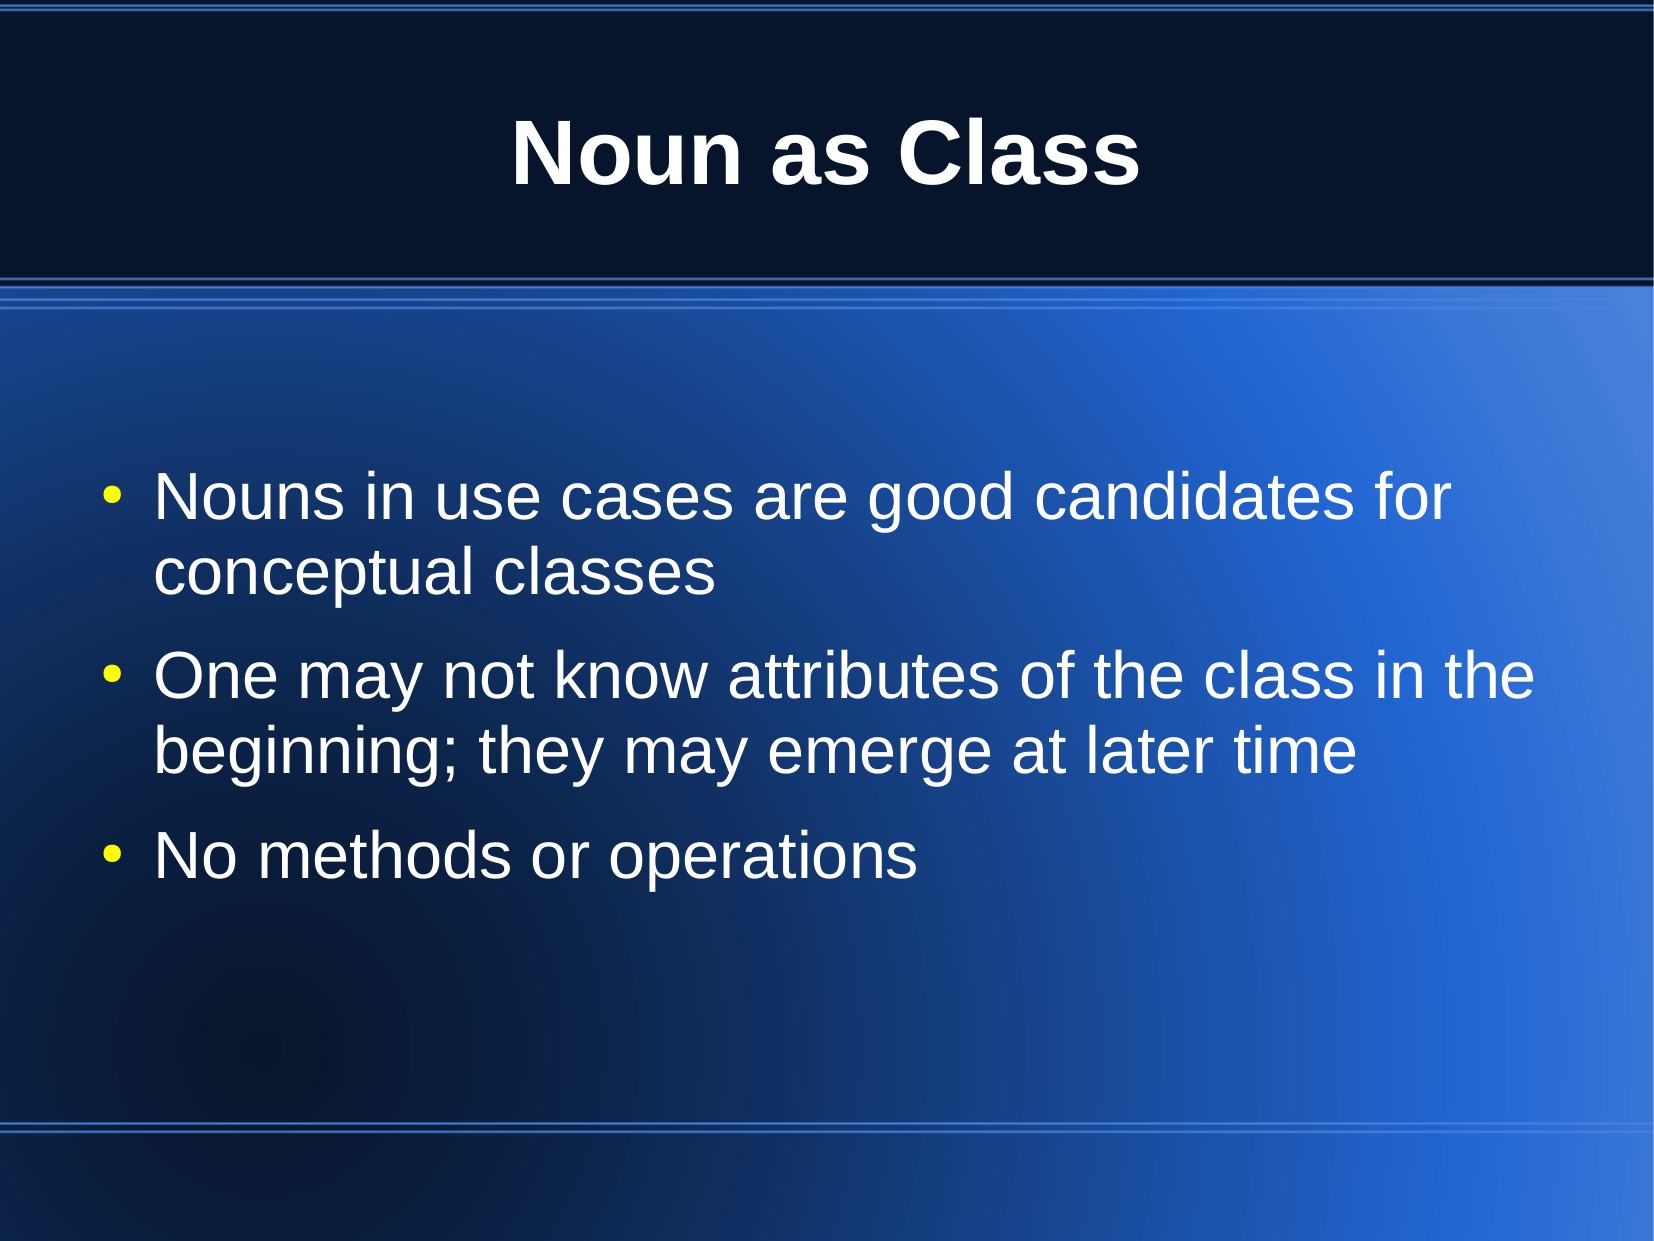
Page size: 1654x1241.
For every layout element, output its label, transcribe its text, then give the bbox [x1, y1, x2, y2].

list Nouns in use cases are good candidates for conceptual classes One may not know attributes of the class in the beginning; they may emerge at later time No methods or operations [82, 355, 1571, 1058]
title Noun as Class [82, 49, 1571, 257]
picture [0, 0, 1654, 1241]
